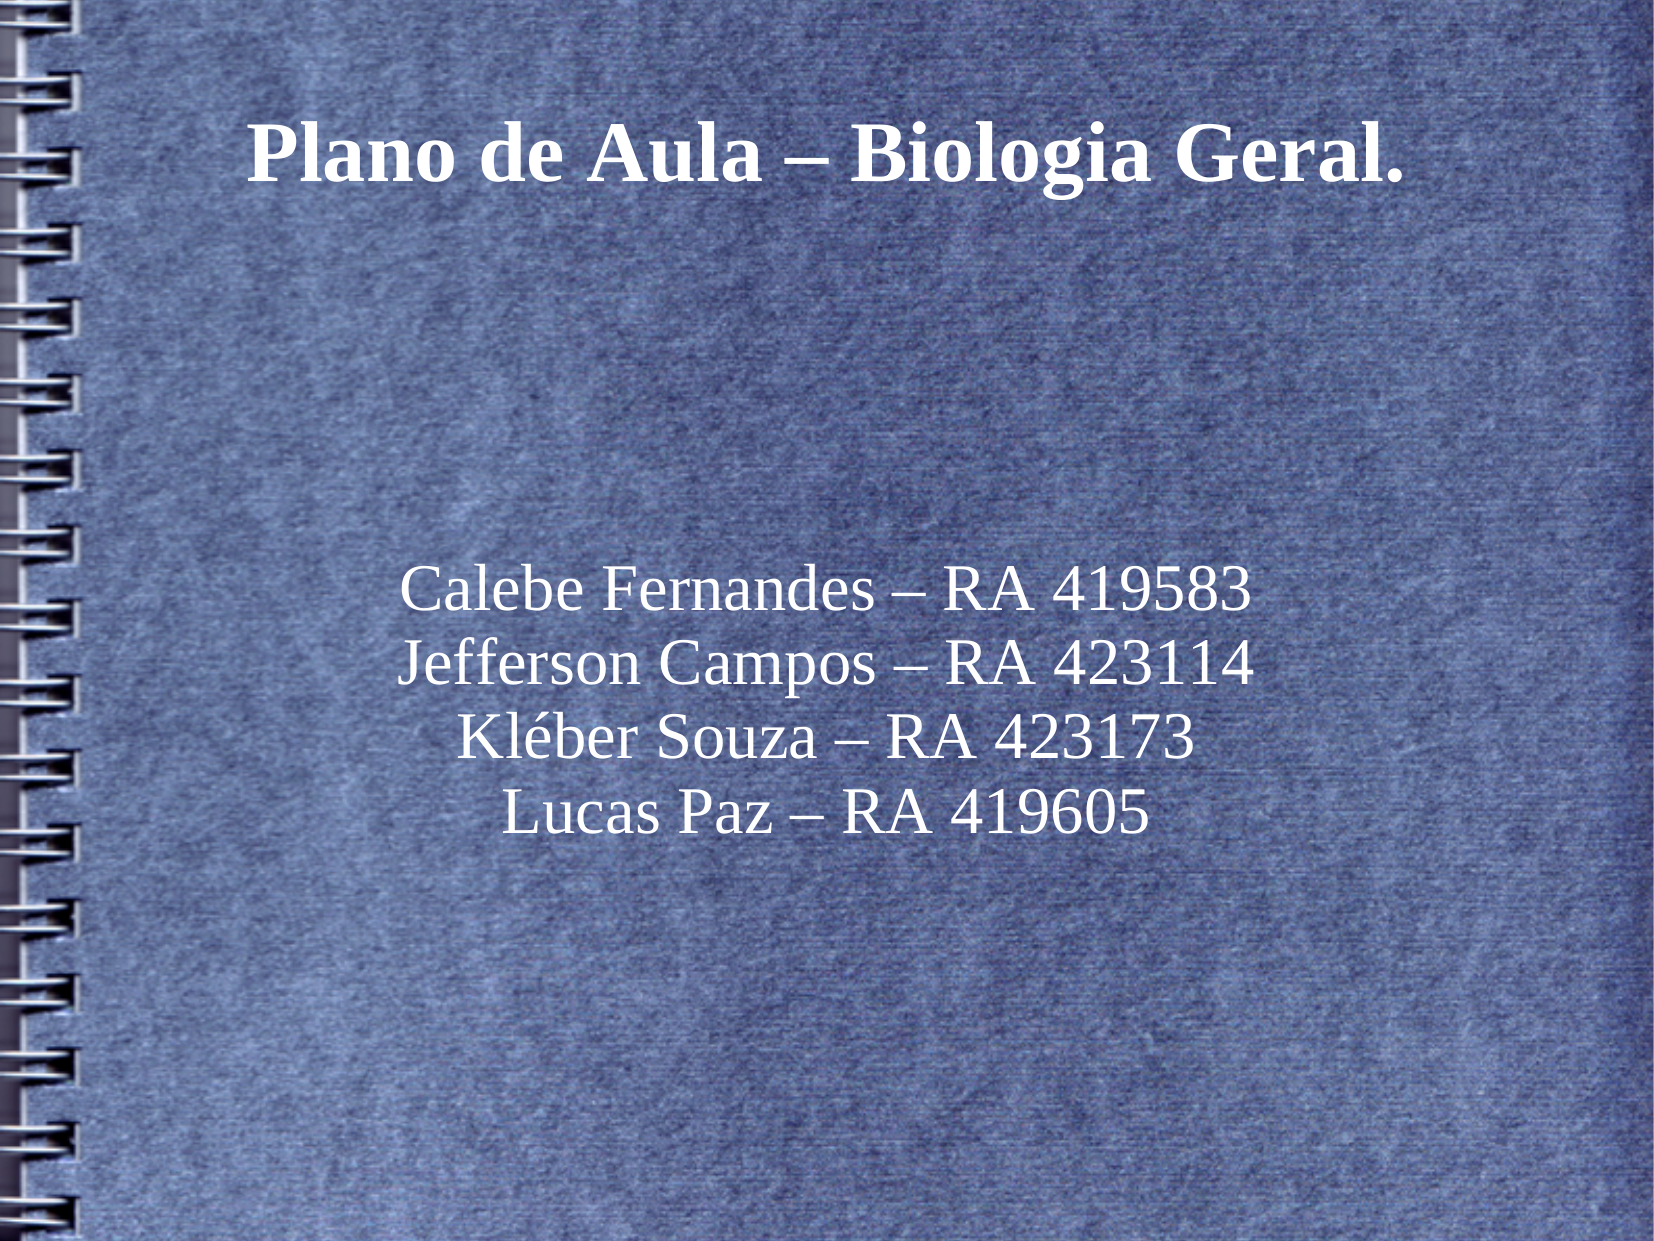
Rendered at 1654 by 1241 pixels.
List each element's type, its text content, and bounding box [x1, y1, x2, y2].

subtitle Calebe Fernandes – RA 419583 Jefferson Campos – RA 423114 Kléber Souza – RA 423173 Lucas Paz – RA 419605 [82, 290, 1571, 1109]
picture [0, 0, 1654, 1241]
title Plano de Aula – Biologia Geral. [82, 49, 1571, 257]
